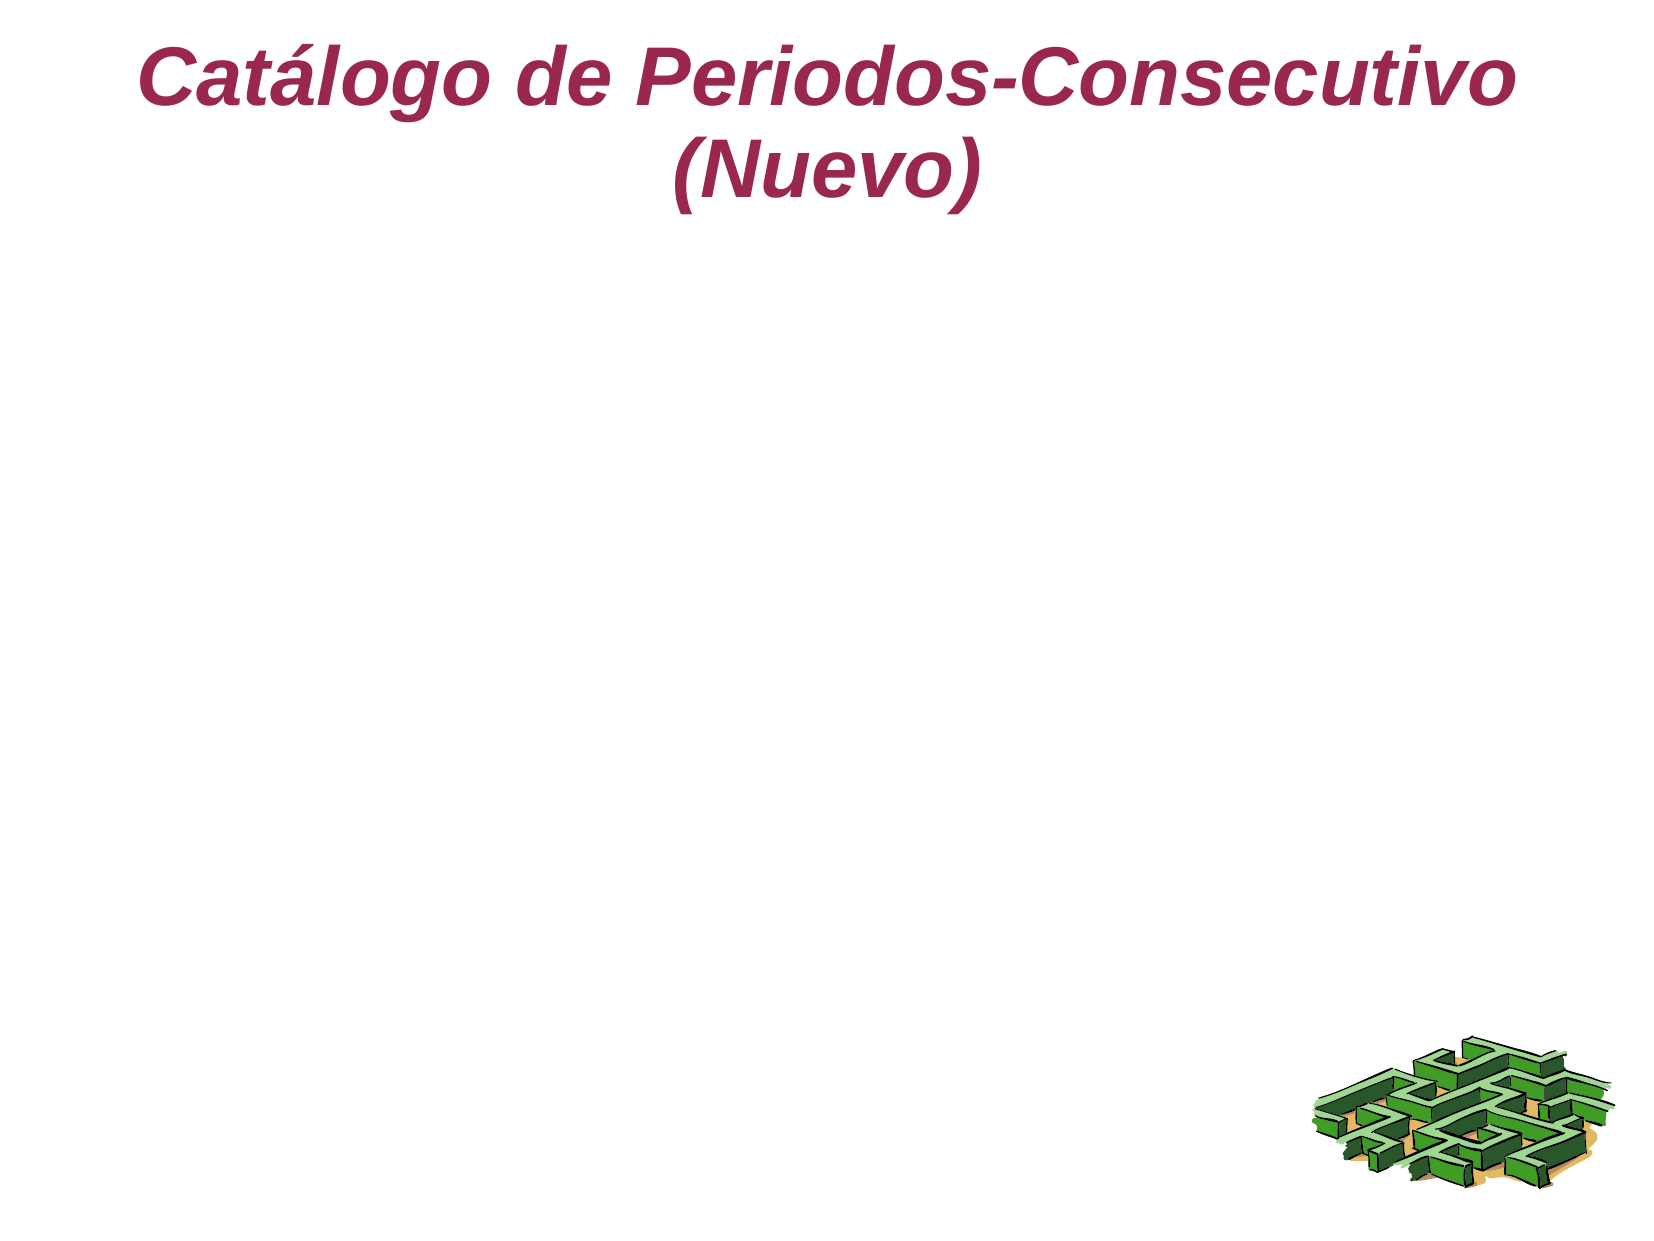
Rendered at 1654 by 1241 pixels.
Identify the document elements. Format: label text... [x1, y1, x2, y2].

title Catálogo de Periodos-Consecutivo (Nuevo) [121, 19, 1534, 227]
